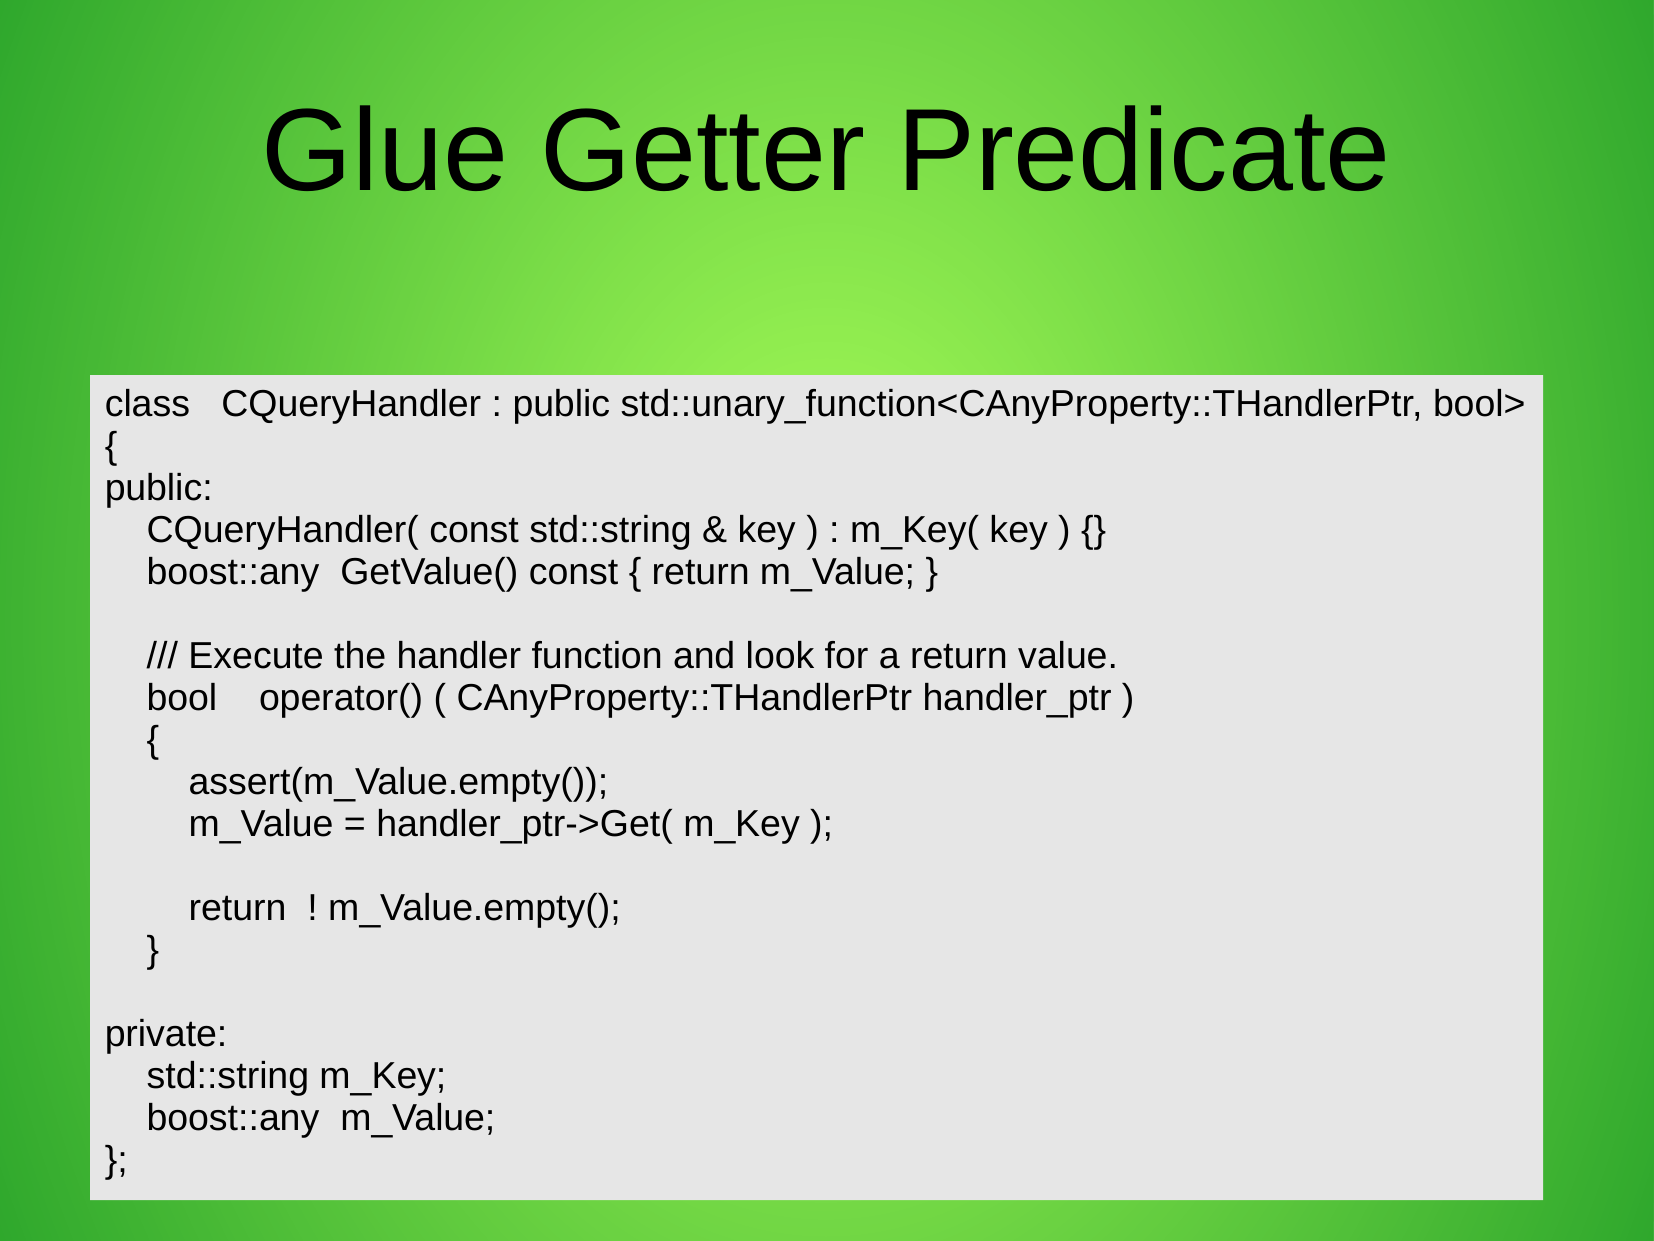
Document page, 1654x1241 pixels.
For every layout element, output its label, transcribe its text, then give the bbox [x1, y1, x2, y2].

text_box class CQueryHandler : public std::unary_function<CAnyProperty::THandlerPtr, bool> { public: CQueryHandler( const std::string & key ) : m_Key( key ) {} boost::any GetValue() const { return m_Value; } /// Execute the handler function and look for a return value. bool operator() ( CAnyProperty::THandlerPtr handler_ptr ) { assert(m_Value.empty()); m_Value = handler_ptr->Get( m_Key ); return ! m_Value.empty(); } private: std::string m_Key; boost::any m_Value; }; [90, 375, 1544, 1201]
title Glue Getter Predicate [82, 47, 1571, 252]
